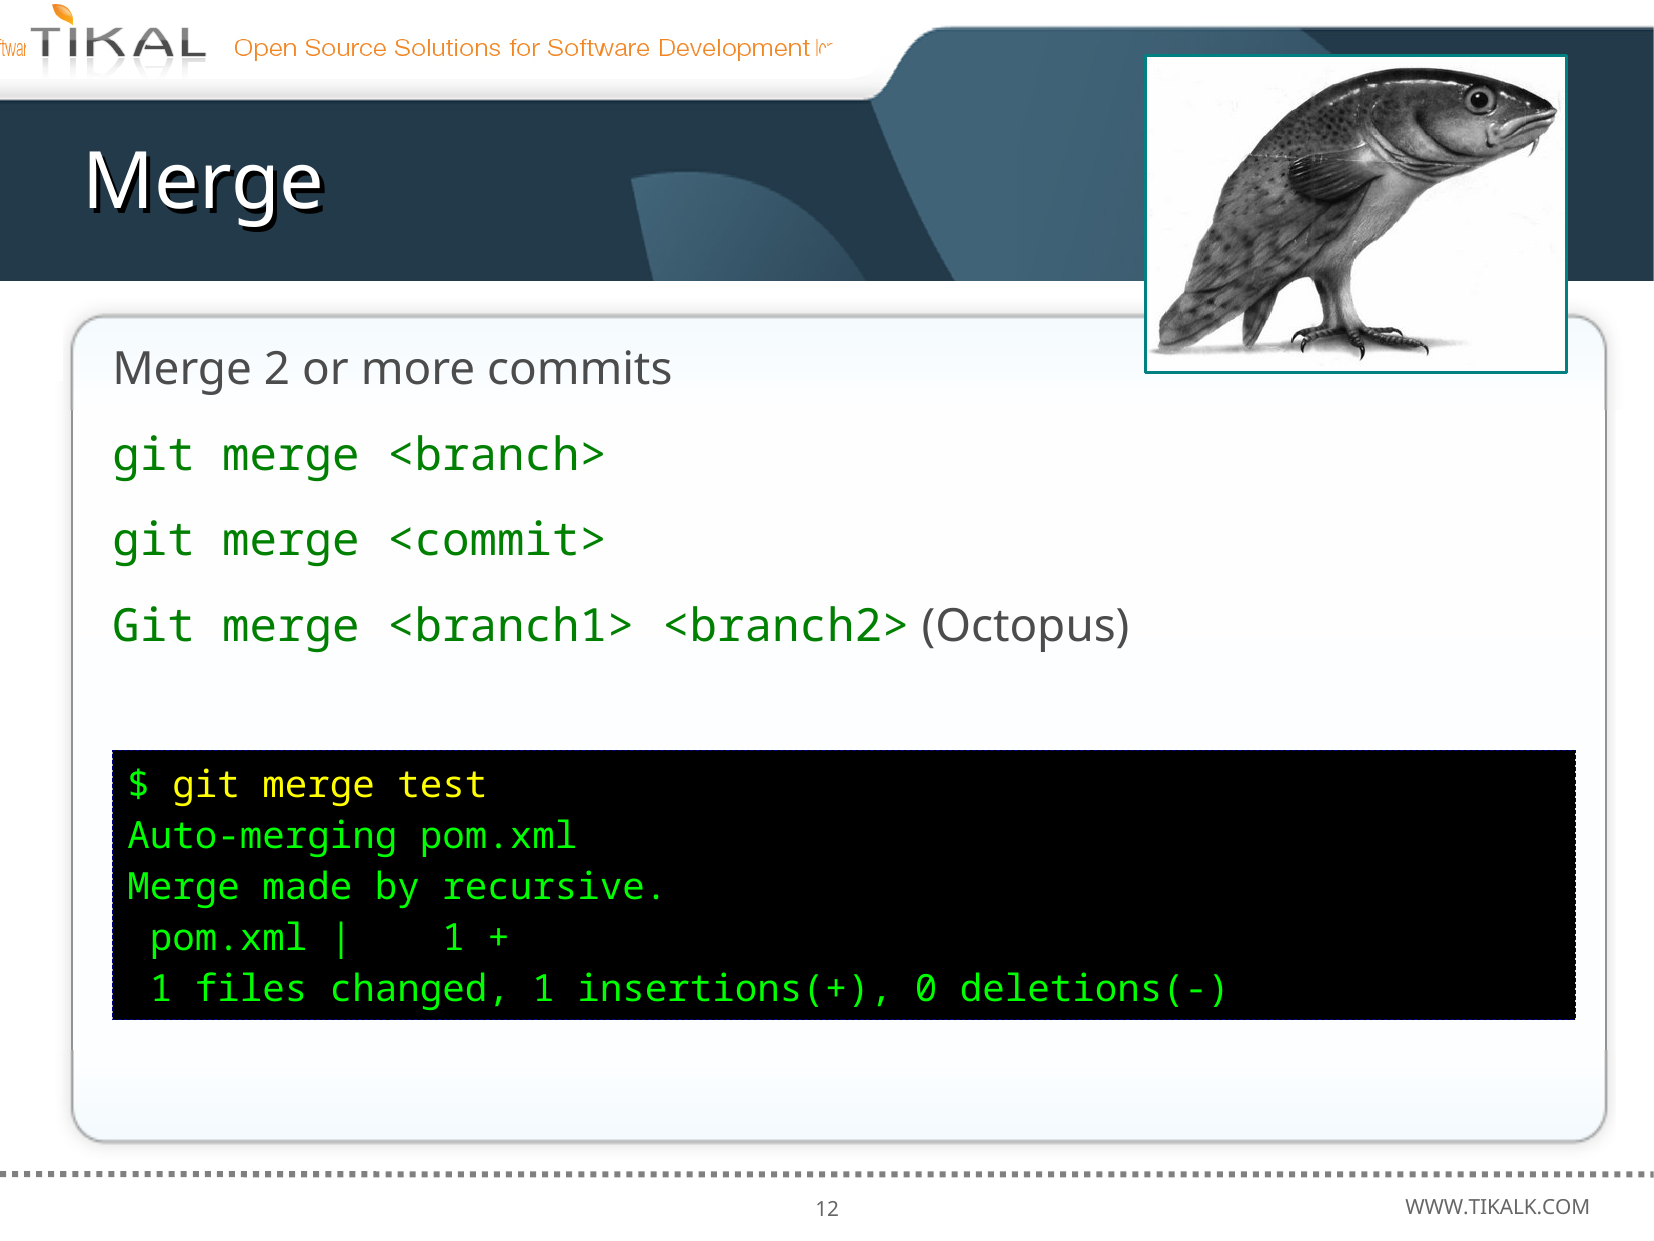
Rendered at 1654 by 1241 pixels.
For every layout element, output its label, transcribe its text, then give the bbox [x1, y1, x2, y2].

list Merge 2 or more commits git merge <branch> git merge <commit> Git merge <branch1> <branch2> (Octopus) [112, 337, 1163, 713]
picture [55, 1050, 1616, 1163]
text_box $ git merge test Auto-merging pom.xml Merge made by recursive. pom.xml | 1 + 1 files changed, 1 insertions(+), 0 deletions(-) [112, 750, 1576, 983]
picture [0, 3, 1654, 281]
title Merge [82, 73, 1144, 280]
picture [1163, 296, 1624, 410]
picture [1146, 57, 1566, 372]
picture [55, 296, 1144, 410]
